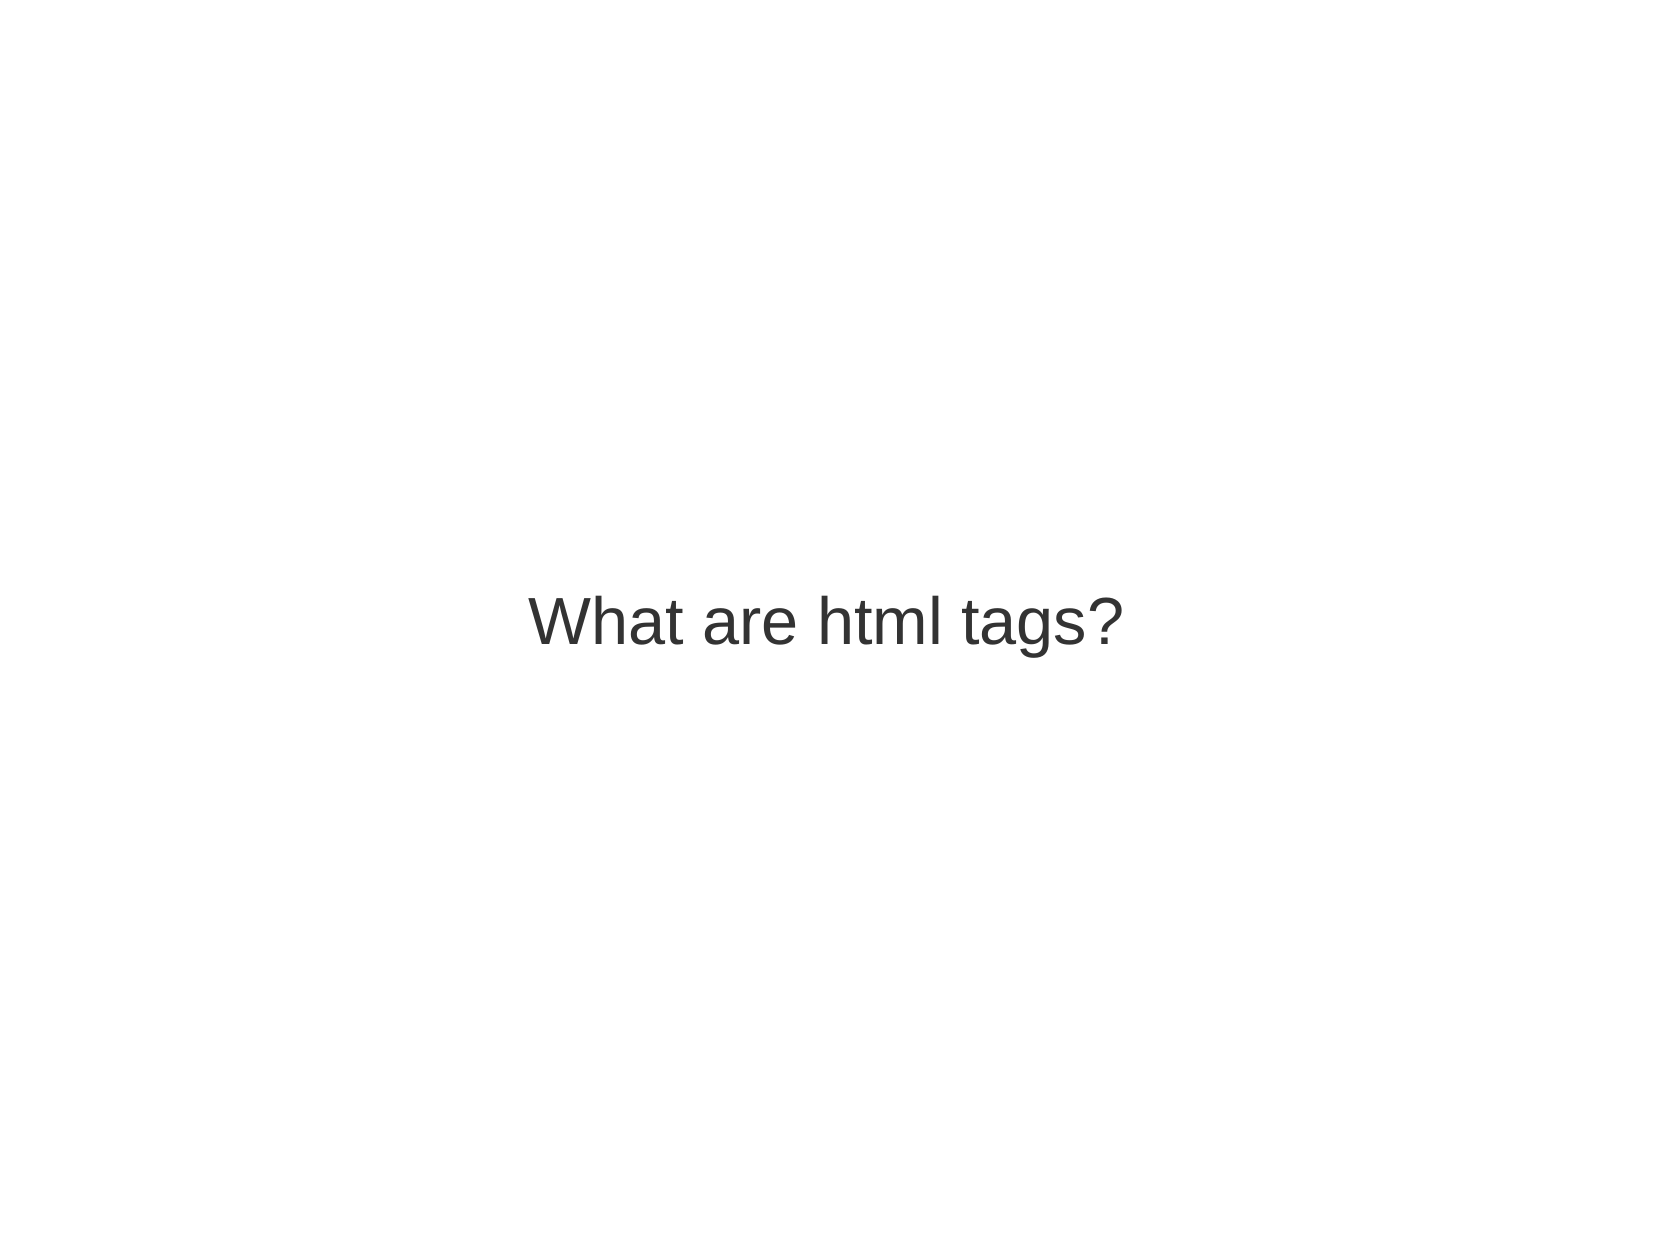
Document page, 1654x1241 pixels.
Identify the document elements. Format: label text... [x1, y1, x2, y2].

subtitle What are html tags? [82, 49, 1571, 1193]
